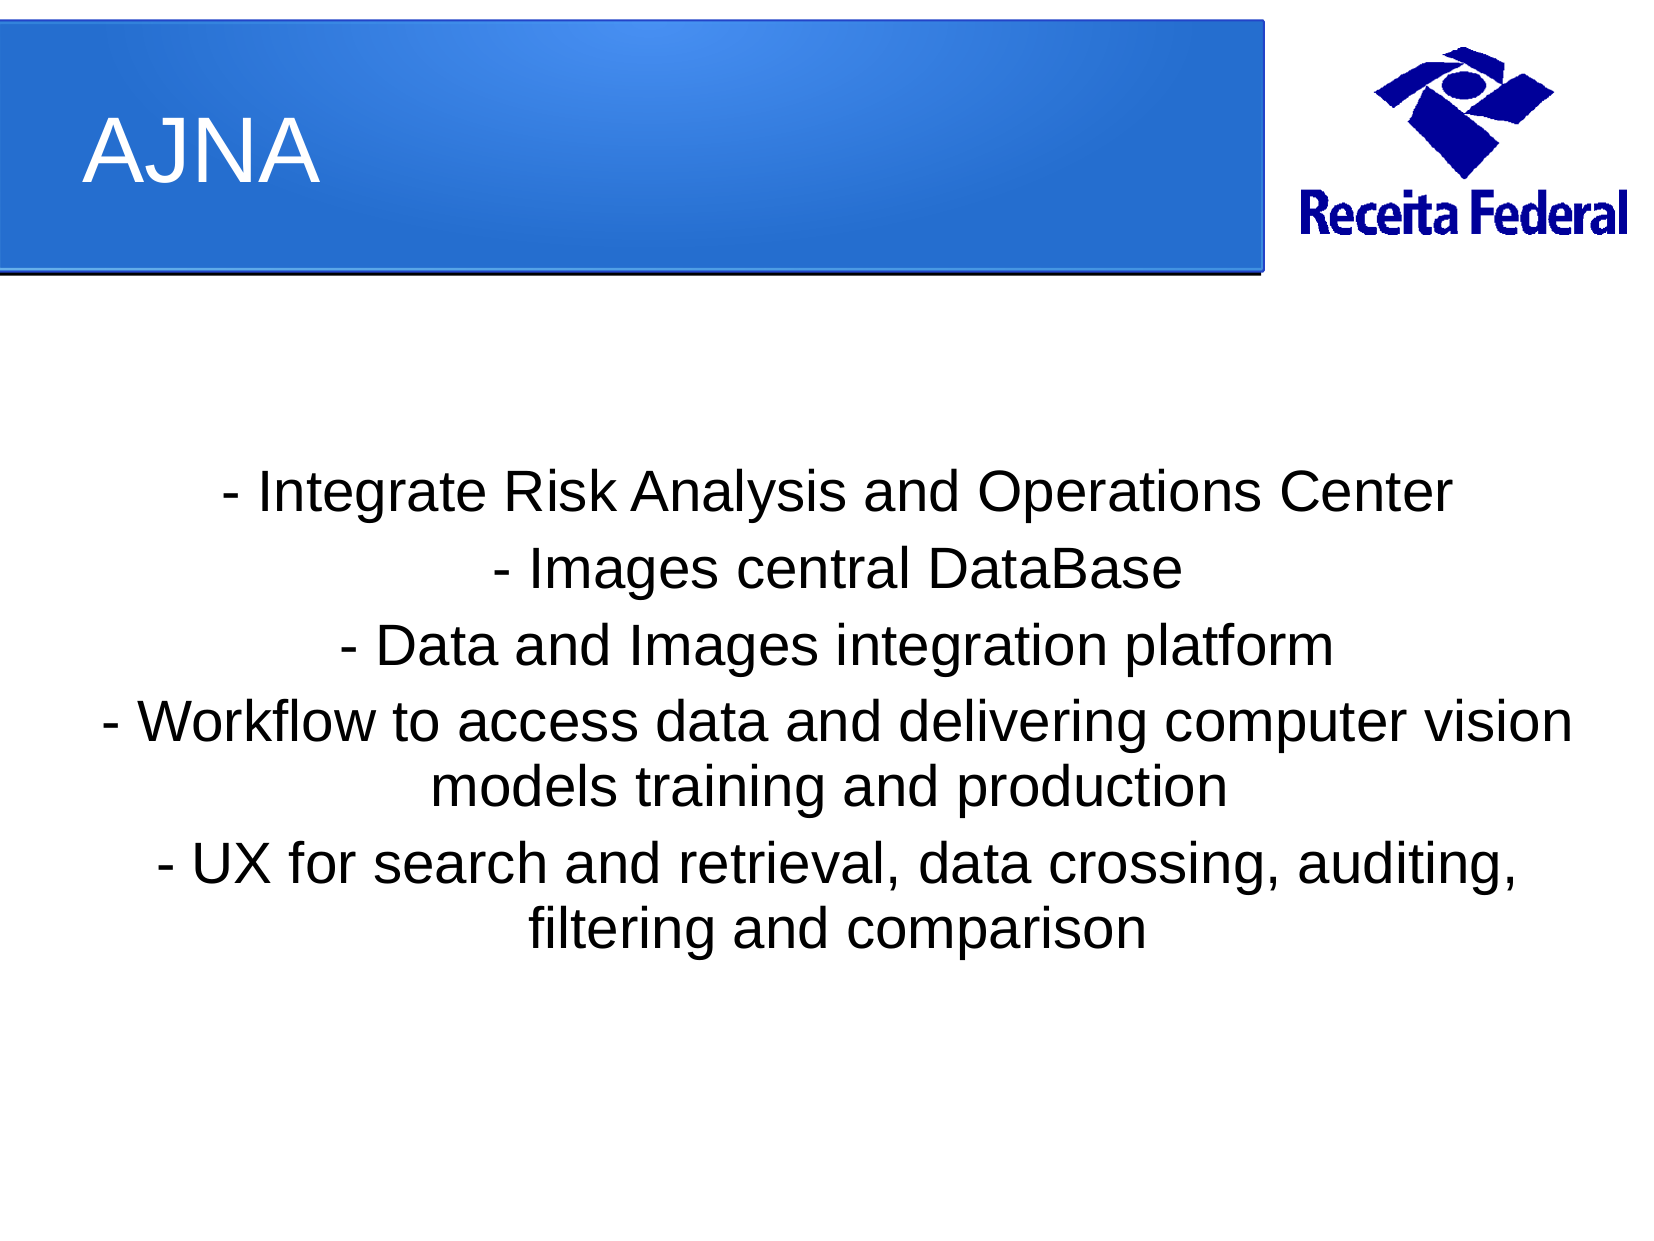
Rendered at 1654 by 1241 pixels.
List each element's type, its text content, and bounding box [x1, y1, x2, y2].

subtitle - Integrate Risk Analysis and Operations Center - Images central DataBase - Data and Images integration platform - Workflow to access data and delivering computer vision models training and production - UX for search and retrieval, data crossing, auditing, filtering and comparison [82, 207, 1595, 1212]
title AJNA [82, 47, 1235, 207]
picture [1299, 47, 1629, 237]
